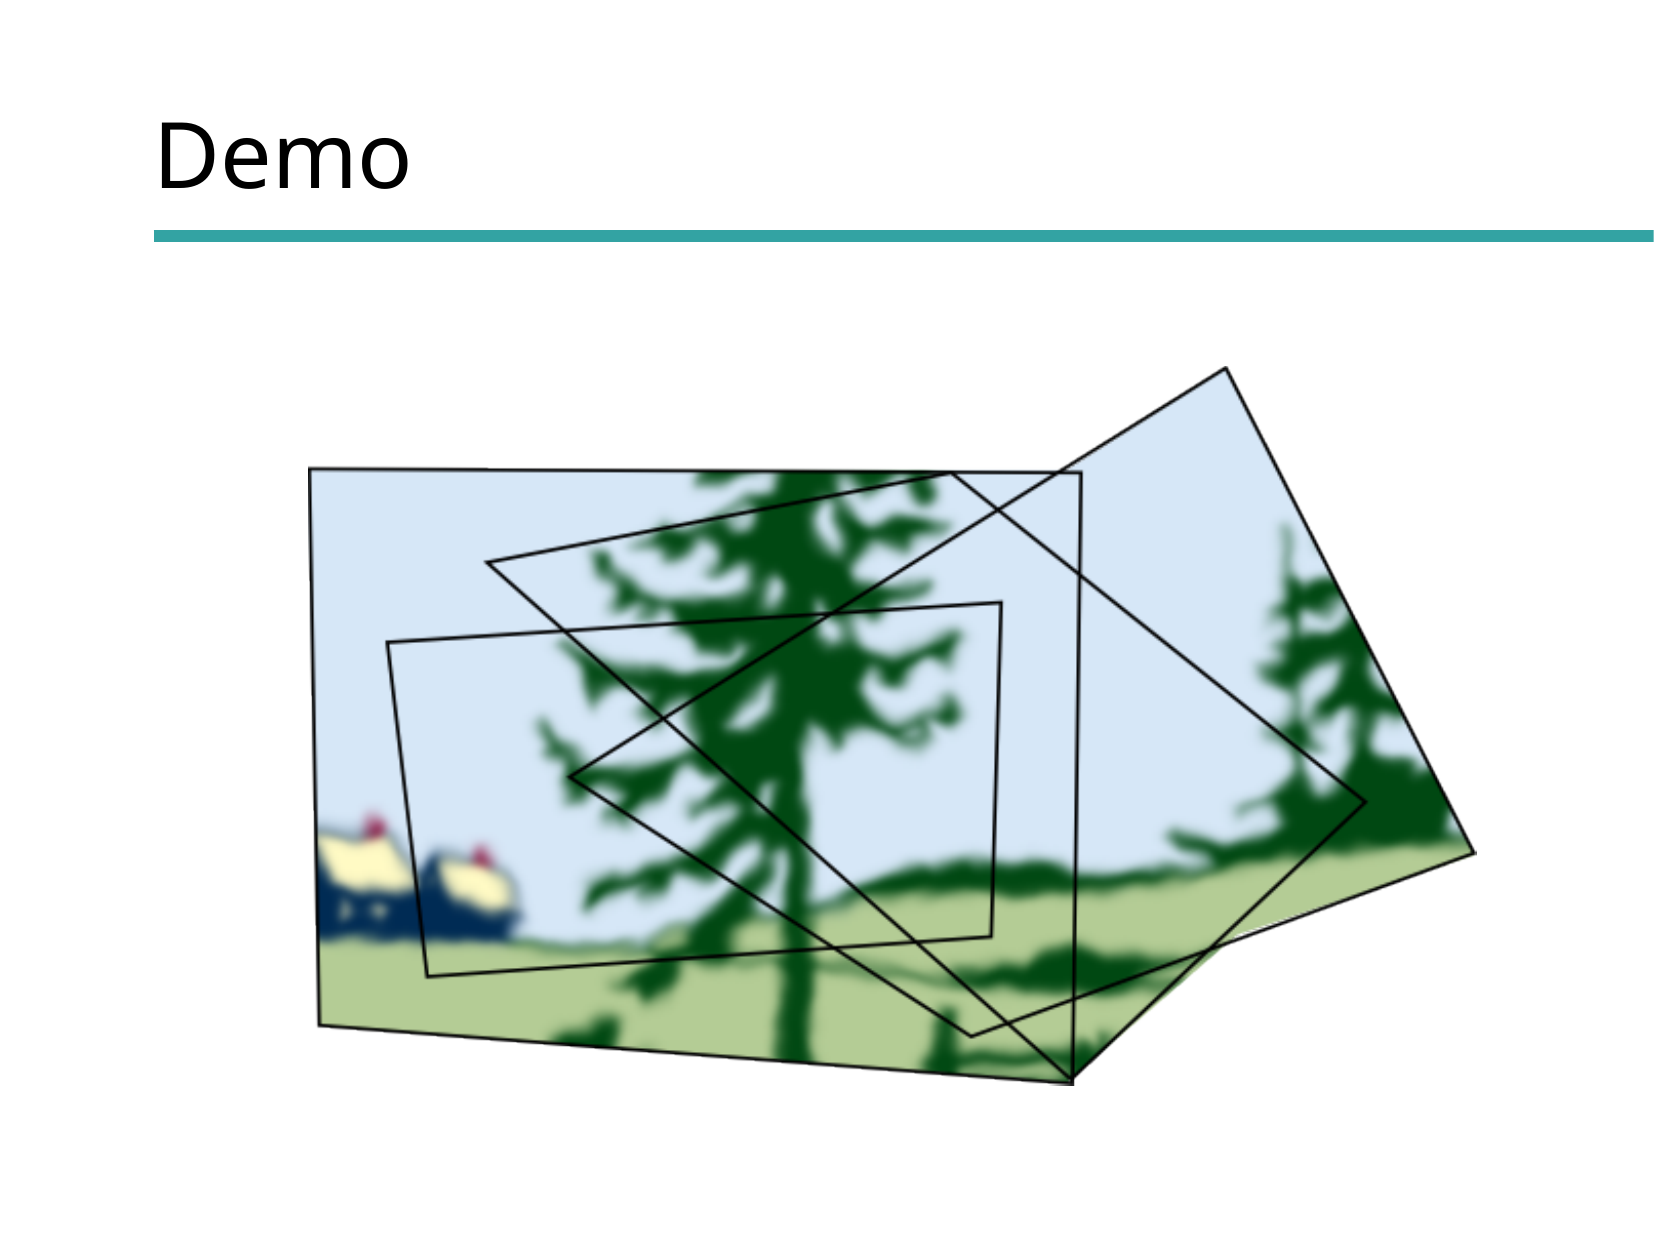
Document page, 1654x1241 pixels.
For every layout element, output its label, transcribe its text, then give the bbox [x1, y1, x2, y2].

picture [308, 366, 1477, 1086]
title Demo [153, 49, 1642, 257]
